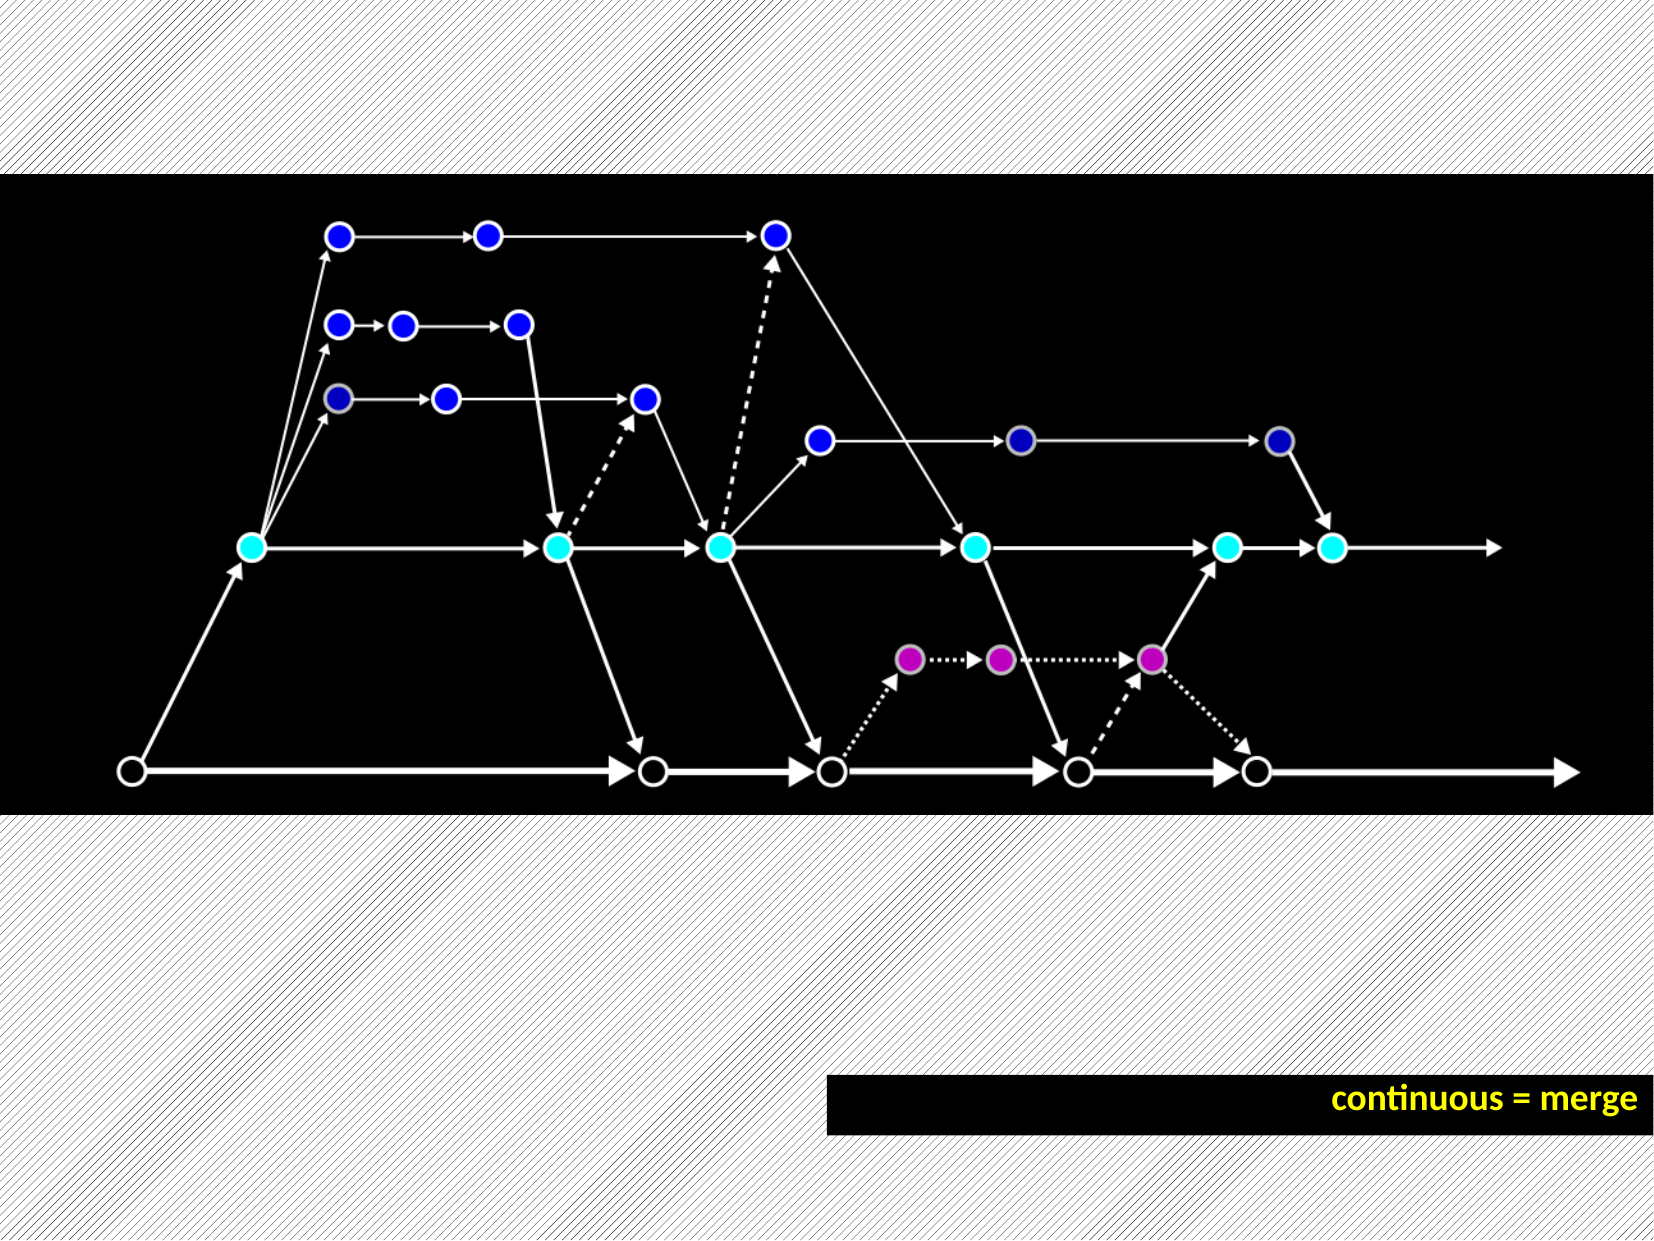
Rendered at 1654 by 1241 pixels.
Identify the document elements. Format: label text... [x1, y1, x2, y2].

text_box continuous = merge [826, 1074, 1654, 1136]
picture [0, 174, 1654, 815]
